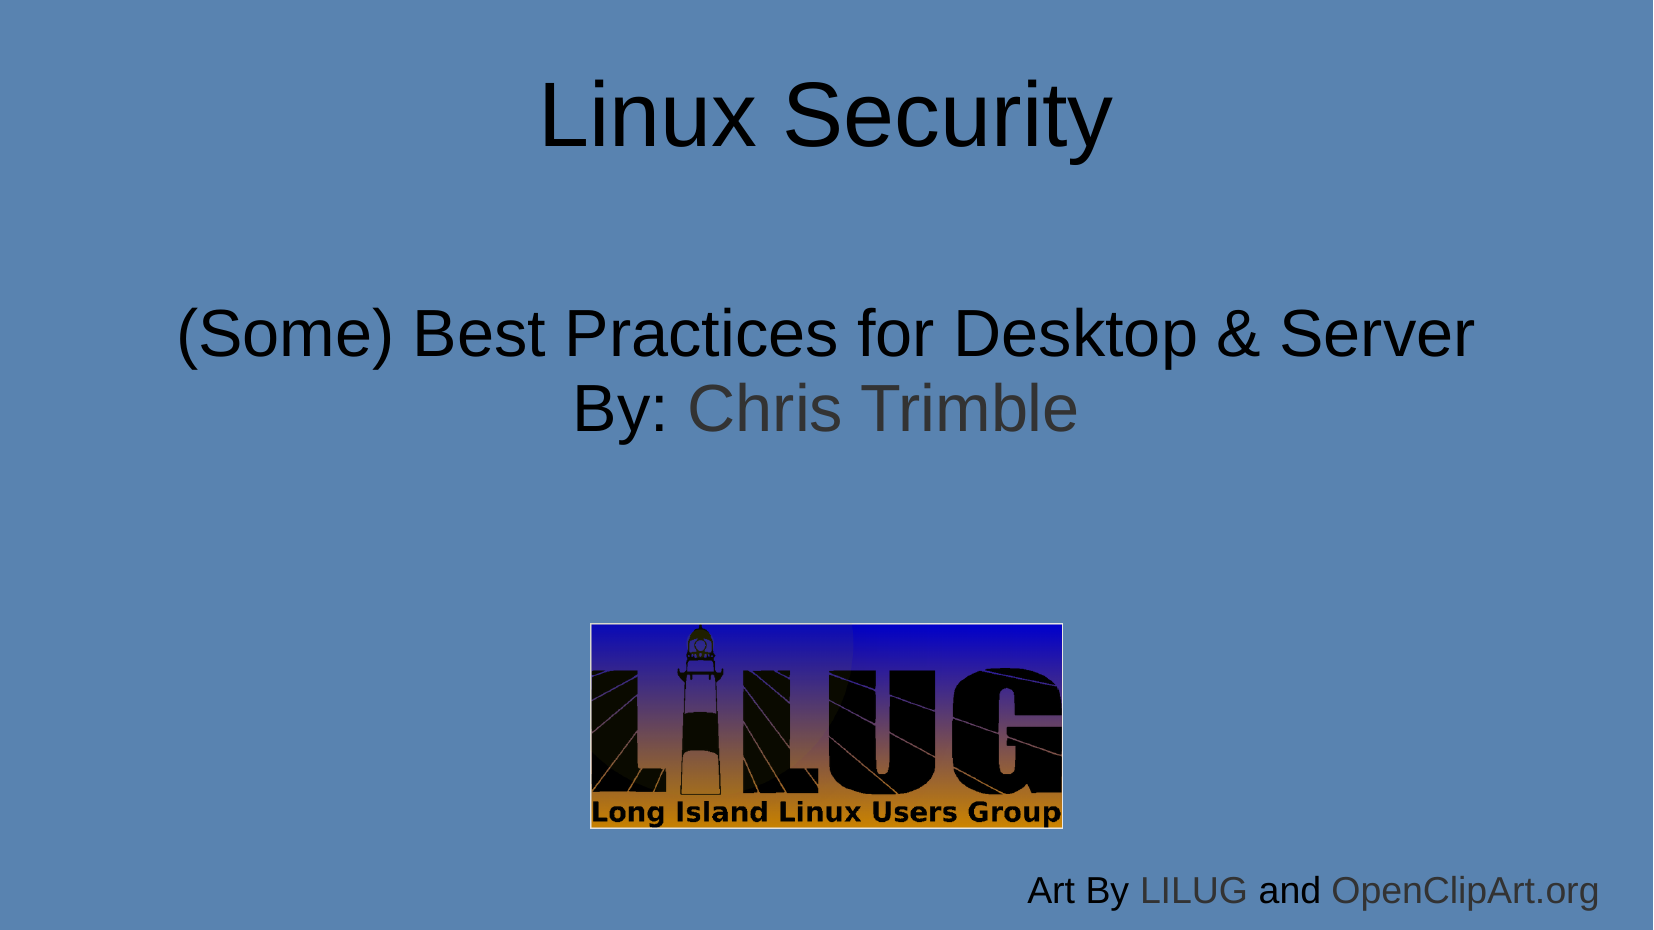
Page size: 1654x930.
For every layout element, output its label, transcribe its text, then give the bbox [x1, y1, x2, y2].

picture [590, 623, 1063, 829]
text_box Art By LILUG and OpenClipArt.org [1012, 862, 1651, 920]
title Linux Security [82, 37, 1571, 193]
subtitle (Some) Best Practices for Desktop & Server By: Chris Trimble [82, 217, 1571, 525]
